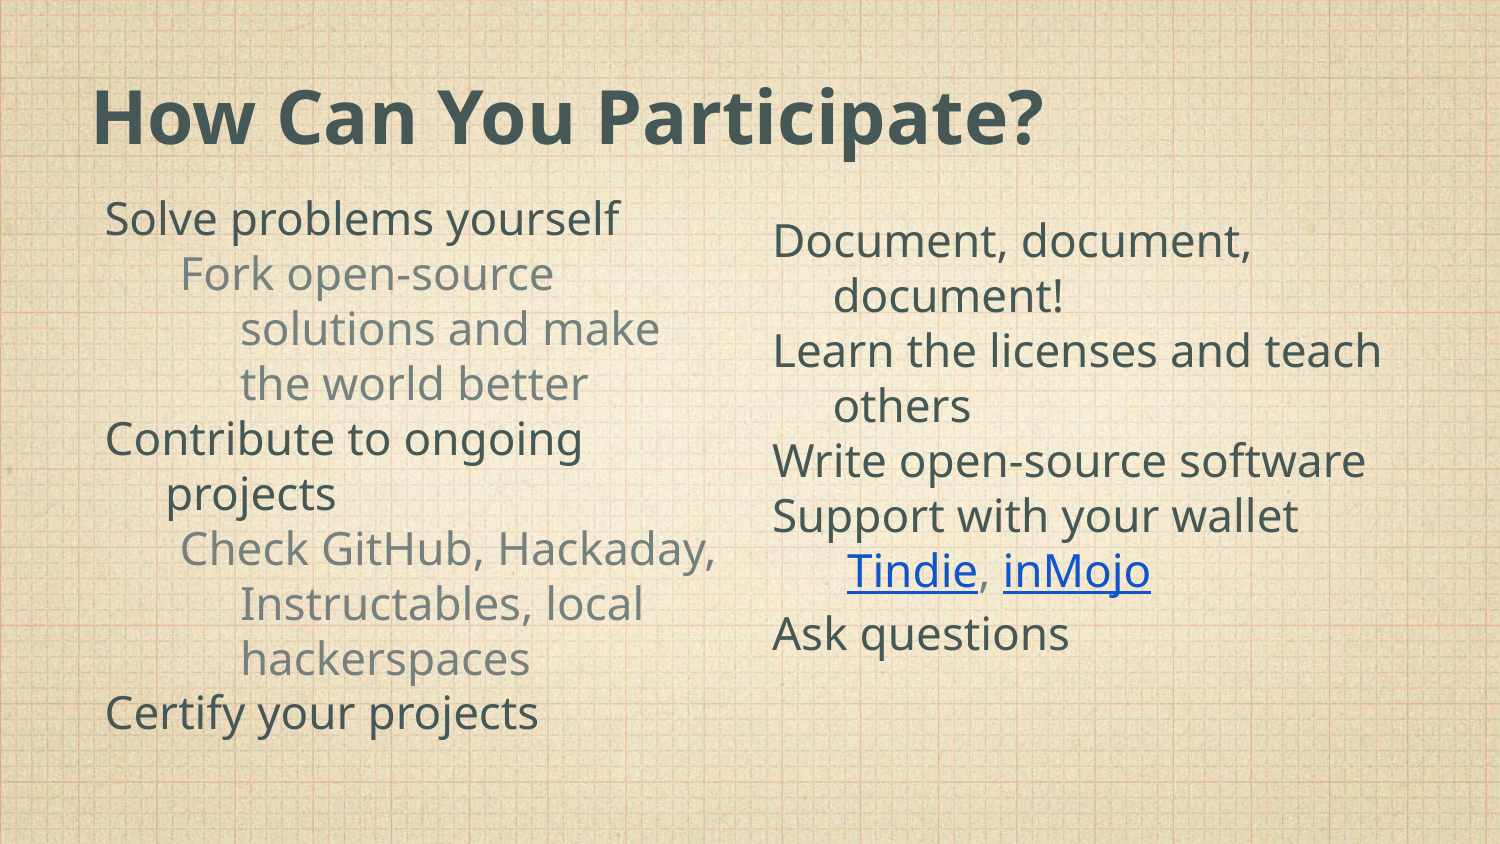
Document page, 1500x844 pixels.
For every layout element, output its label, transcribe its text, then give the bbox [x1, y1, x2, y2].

picture [0, 0, 1500, 844]
title How Can You Participate? [75, 33, 1425, 175]
list Document, document, document! Learn the licenses and teach others Write open-source software Support with your wallet Tindie, inMojo Ask questions [742, 196, 1410, 808]
list Solve problems yourself Fork open-source solutions and make the world better Contribute to ongoing projects Check GitHub, Hackaday, Instructables, local hackerspaces Certify your projects [75, 174, 743, 786]
